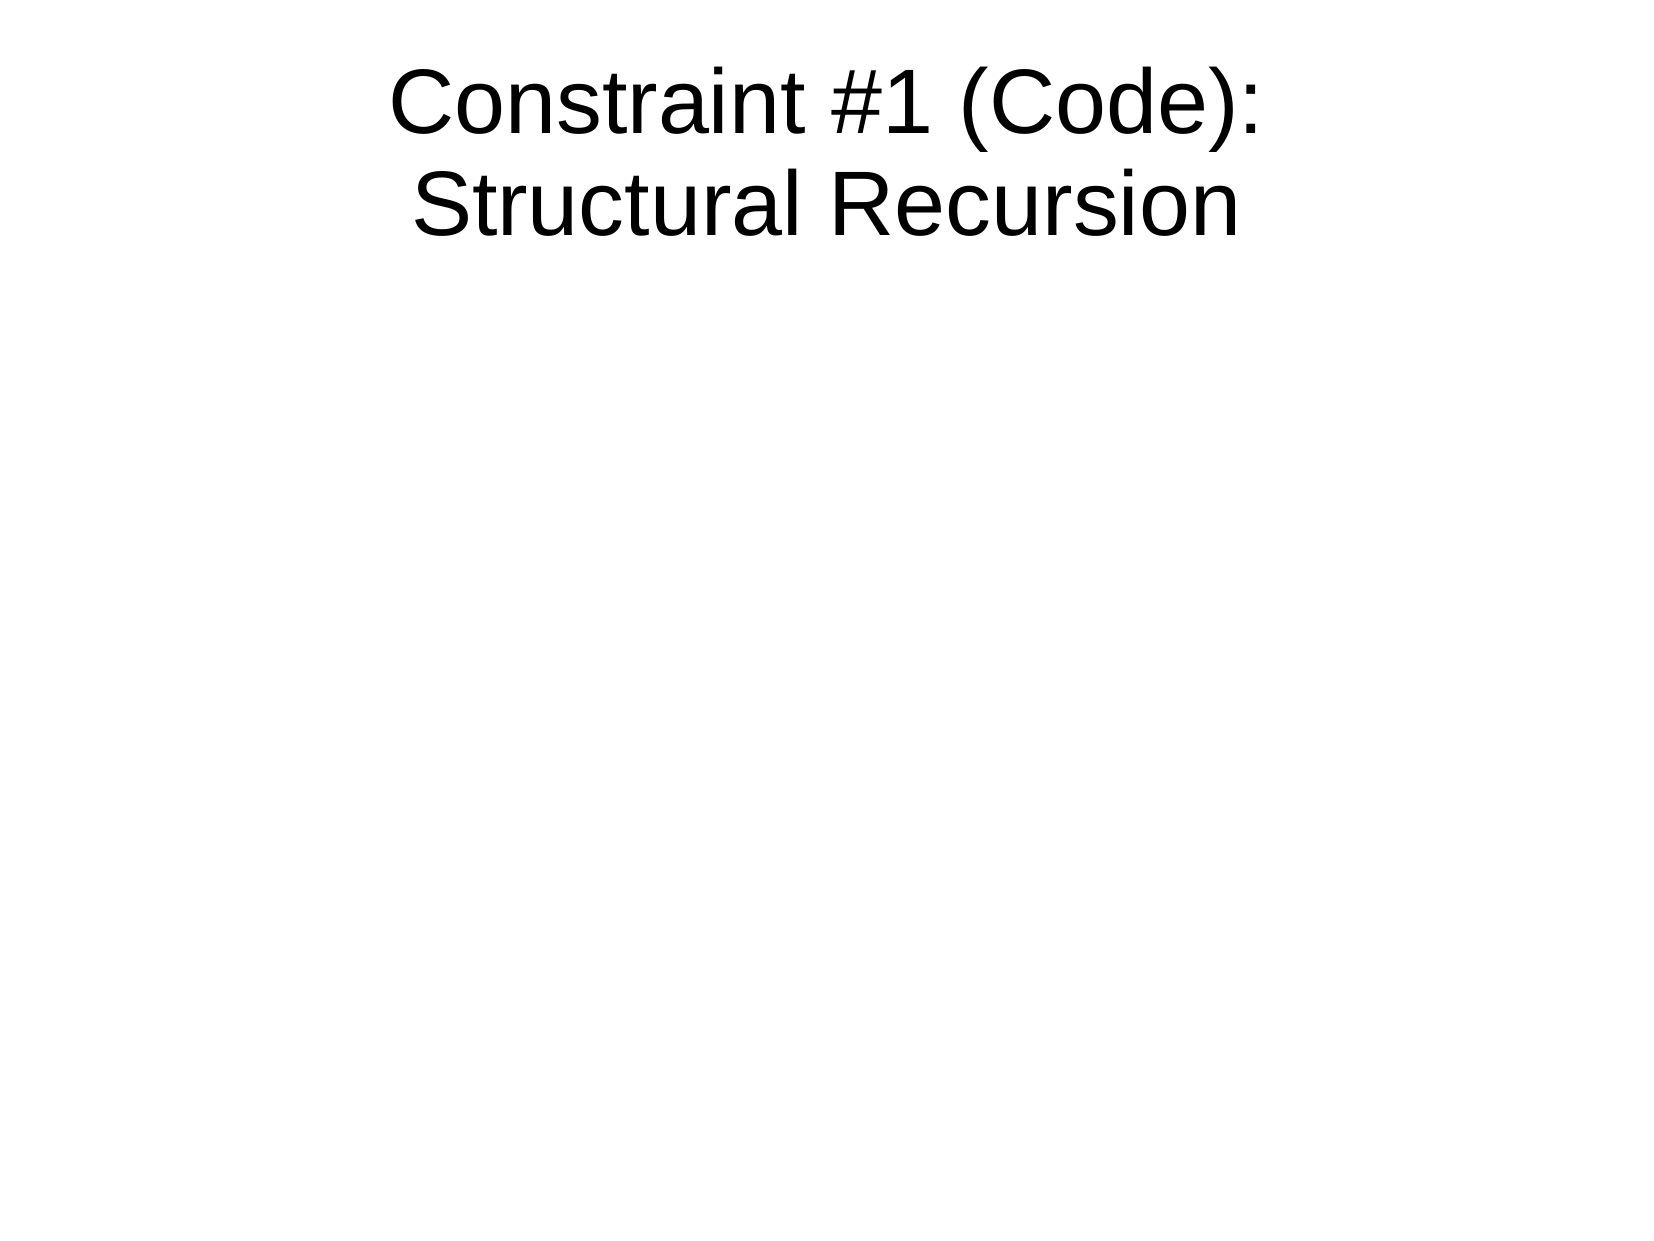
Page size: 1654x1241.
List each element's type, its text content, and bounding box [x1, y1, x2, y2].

title Constraint #1 (Code): Structural Recursion [82, 49, 1571, 257]
